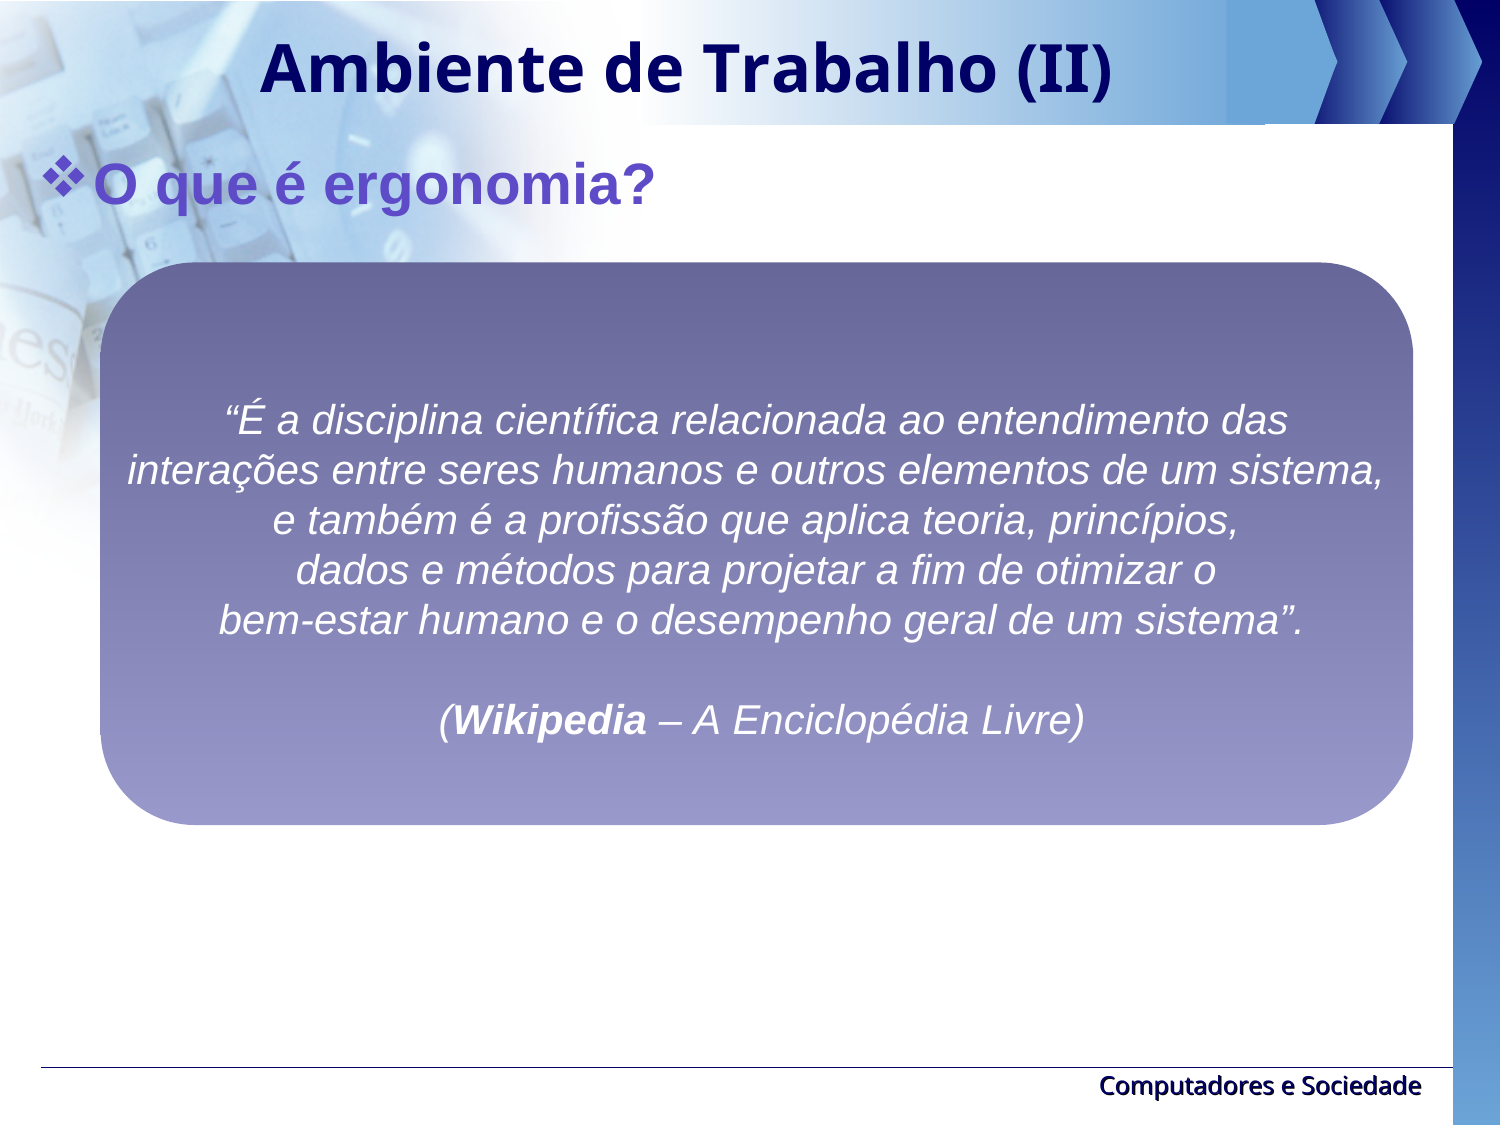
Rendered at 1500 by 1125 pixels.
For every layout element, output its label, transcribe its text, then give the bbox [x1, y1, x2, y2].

list O que é ergonomia? [37, 151, 1426, 1051]
text_box [100, 262, 1414, 826]
title Ambiente de Trabalho (II) [74, 0, 1300, 151]
text_box “É a disciplina científica relacionada ao entendimento das interações entre seres humanos e outros elementos de um sistema, e também é a profissão que aplica teoria, princípios, dados e métodos para projetar a fim de otimizar o bem-estar humano e o desempenho geral de um sistema”. (Wikipedia – A Enciclopédia Livre) [112, 385, 1412, 751]
